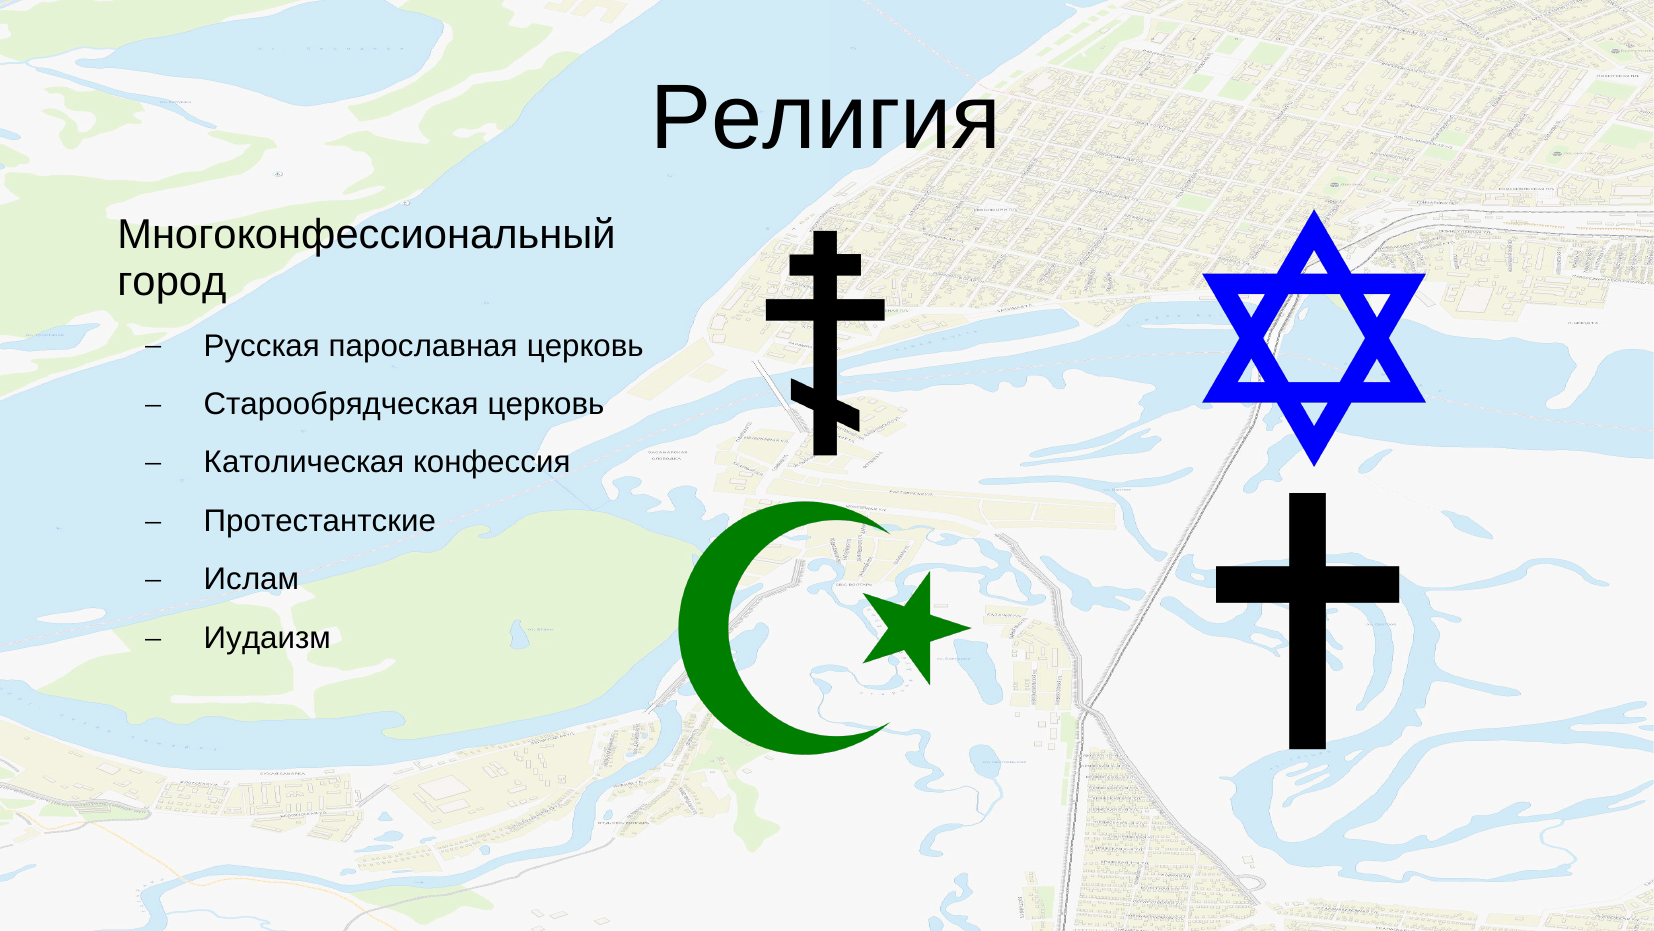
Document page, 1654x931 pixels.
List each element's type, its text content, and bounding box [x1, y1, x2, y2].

picture [1215, 492, 1400, 751]
picture [1202, 209, 1426, 467]
text_box Религия [82, 36, 1571, 192]
picture [676, 499, 974, 757]
text_box Многоконфессиональный город Русская парославная церковь Старообрядческая церковь Католическая конфессия Протестантские Ислам Иудаизм [82, 207, 661, 751]
picture [752, 217, 898, 475]
